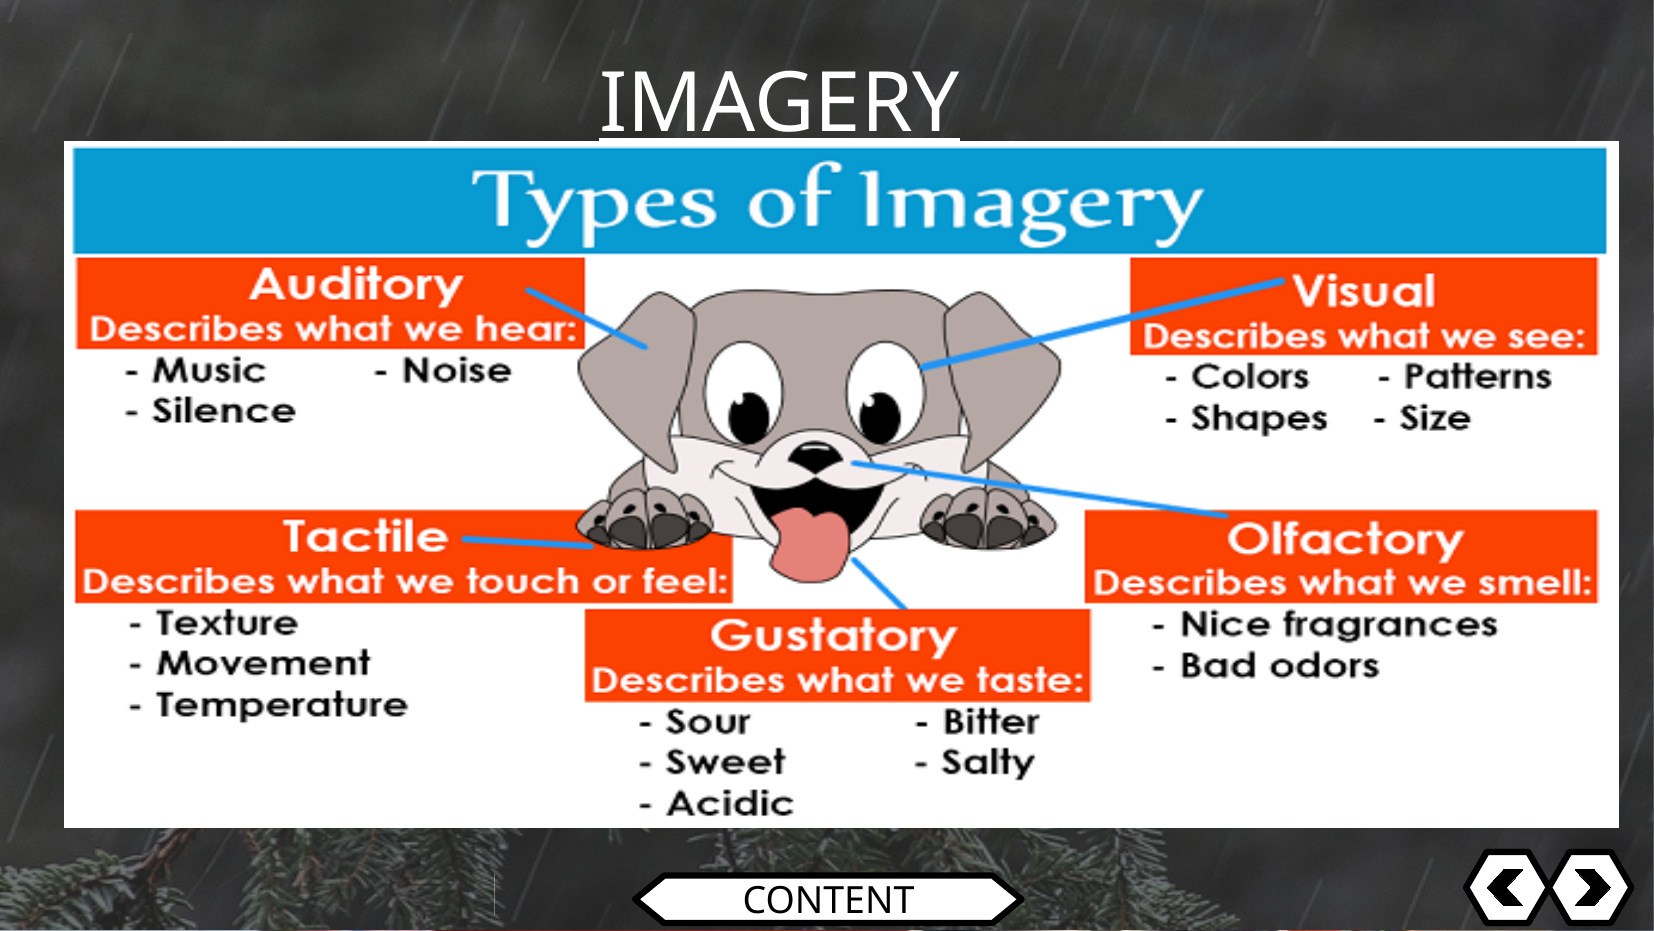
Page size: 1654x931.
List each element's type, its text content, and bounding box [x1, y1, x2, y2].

text_box IMAGERY [566, 35, 993, 134]
picture [64, 141, 1619, 828]
text_box POETIC DEVICES [60, 846, 510, 920]
text_box CONTENT [635, 875, 1022, 924]
text_box [0, 0, 1654, 931]
